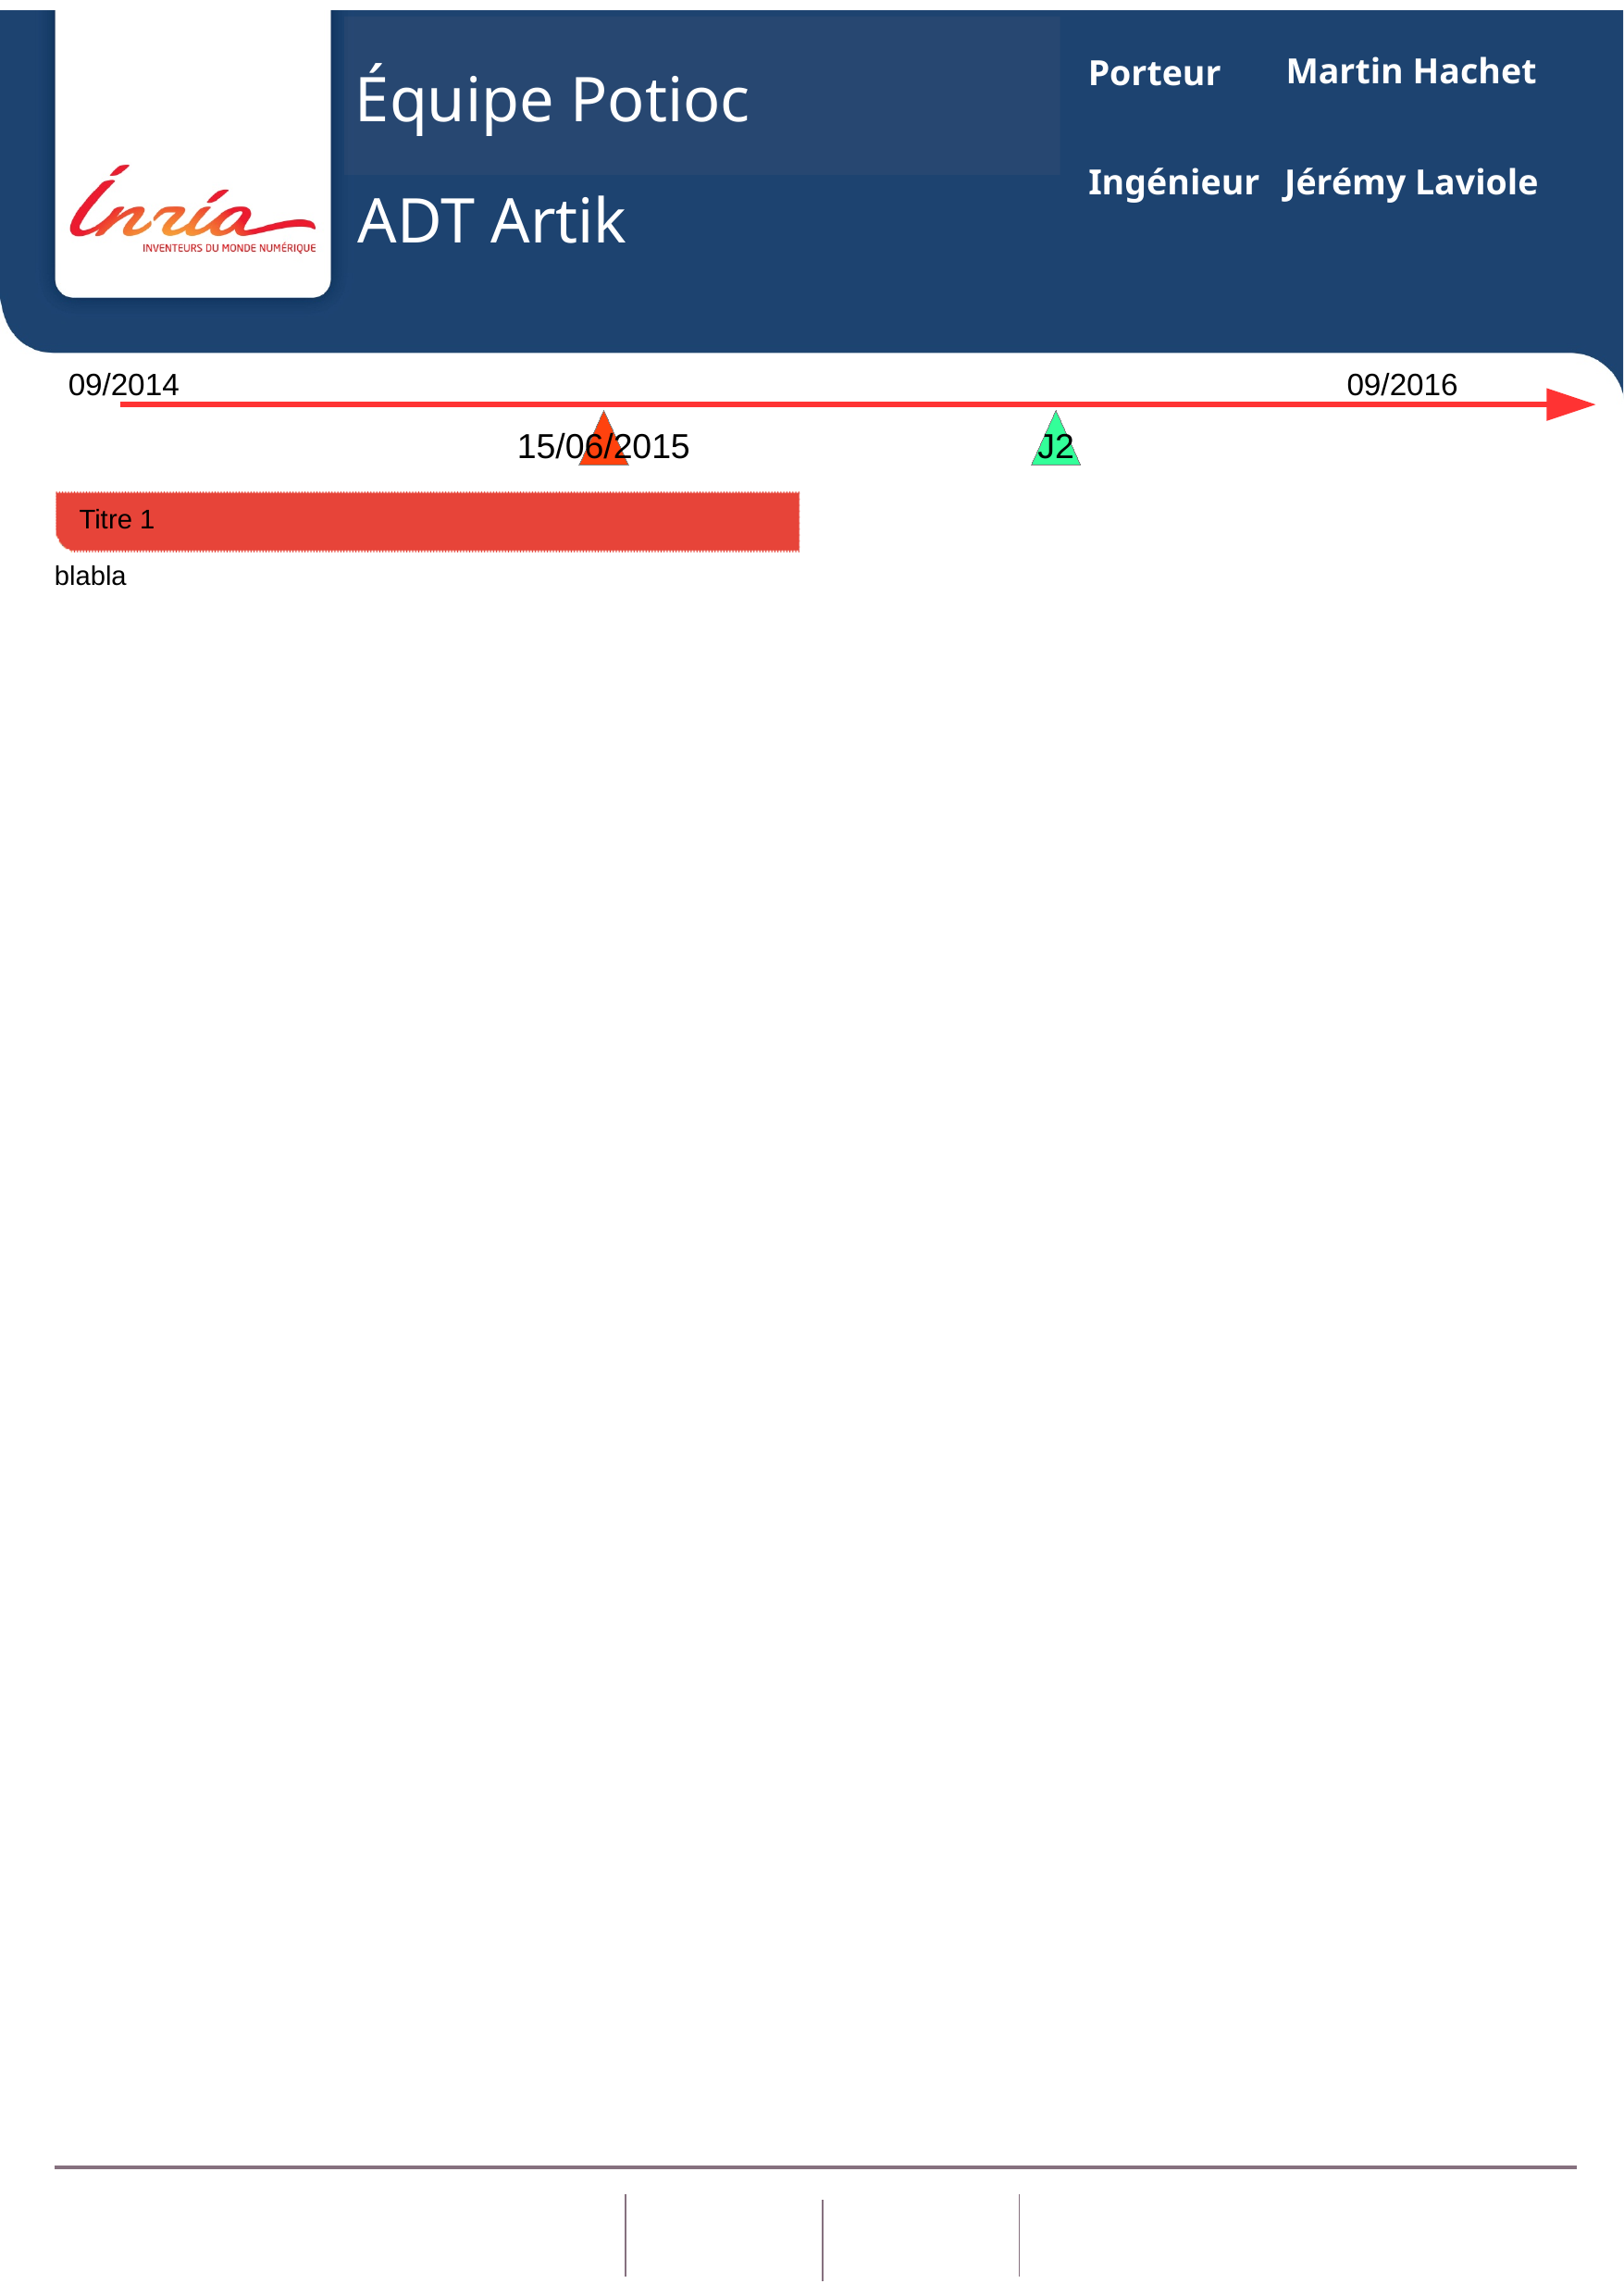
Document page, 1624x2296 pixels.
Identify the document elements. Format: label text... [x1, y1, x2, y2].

text_box J2 [1031, 410, 1081, 465]
text_box Jérémy Laviole [1271, 153, 1553, 209]
text_box 09/2014 [55, 360, 301, 416]
text_box blabla [41, 552, 799, 599]
text_box Porteur [1074, 43, 1235, 100]
text_box ADT Artik [344, 175, 1060, 263]
text_box Martin Hachet [1271, 42, 1551, 98]
picture [0, 10, 1624, 2296]
text_box 15/06/2015 [578, 410, 629, 465]
text_box Ingénieur [1074, 153, 1271, 209]
text_box Équipe Potioc [344, 16, 1060, 175]
text_box Titre 1 [65, 494, 792, 541]
text_box 09/2016 [1333, 360, 1580, 416]
